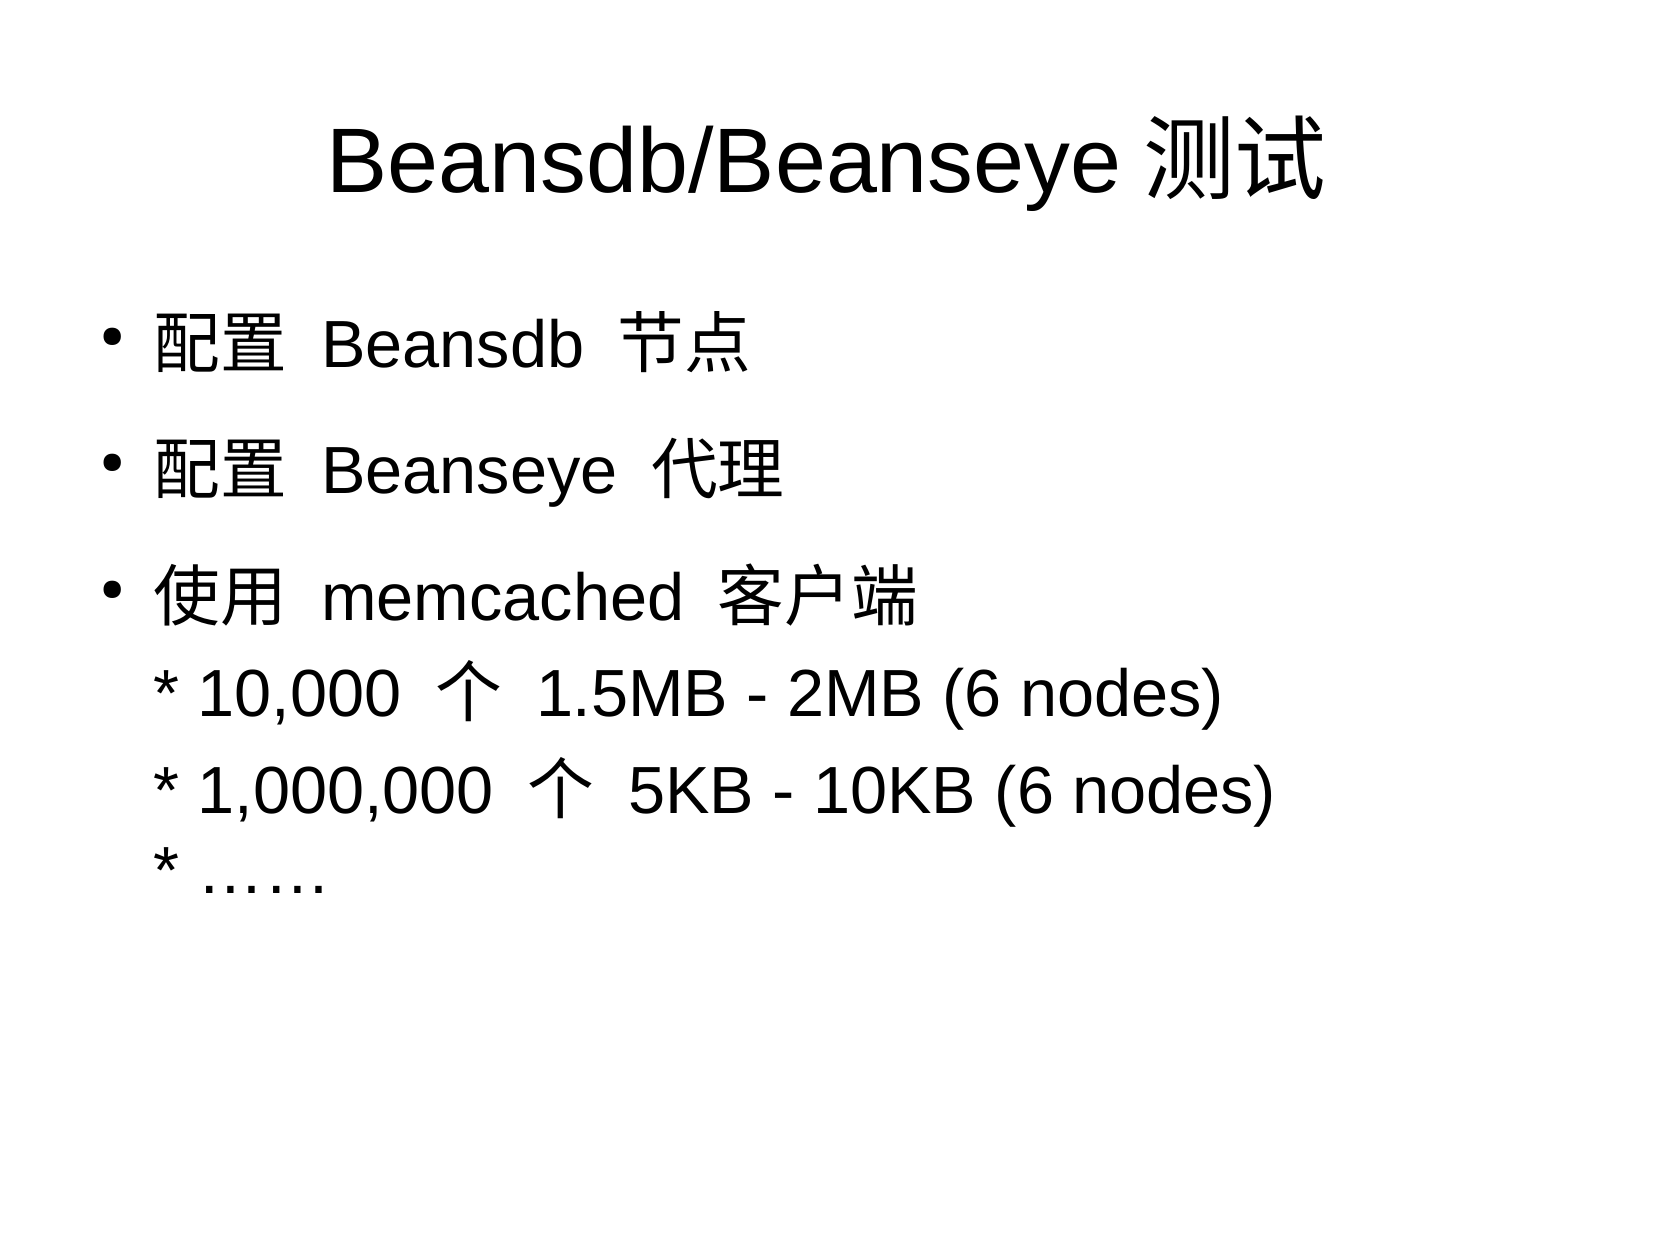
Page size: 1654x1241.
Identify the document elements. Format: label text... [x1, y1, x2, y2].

list 配置 Beansdb 节点 配置 Beanseye 代理 使用 memcached 客户端 * 10,000 个 1.5MB - 2MB (6 nodes) * 1,000,000 个 5KB - 10KB (6 nodes) * …… [82, 290, 1571, 1010]
title Beansdb/Beanseye测试 [82, 49, 1571, 257]
